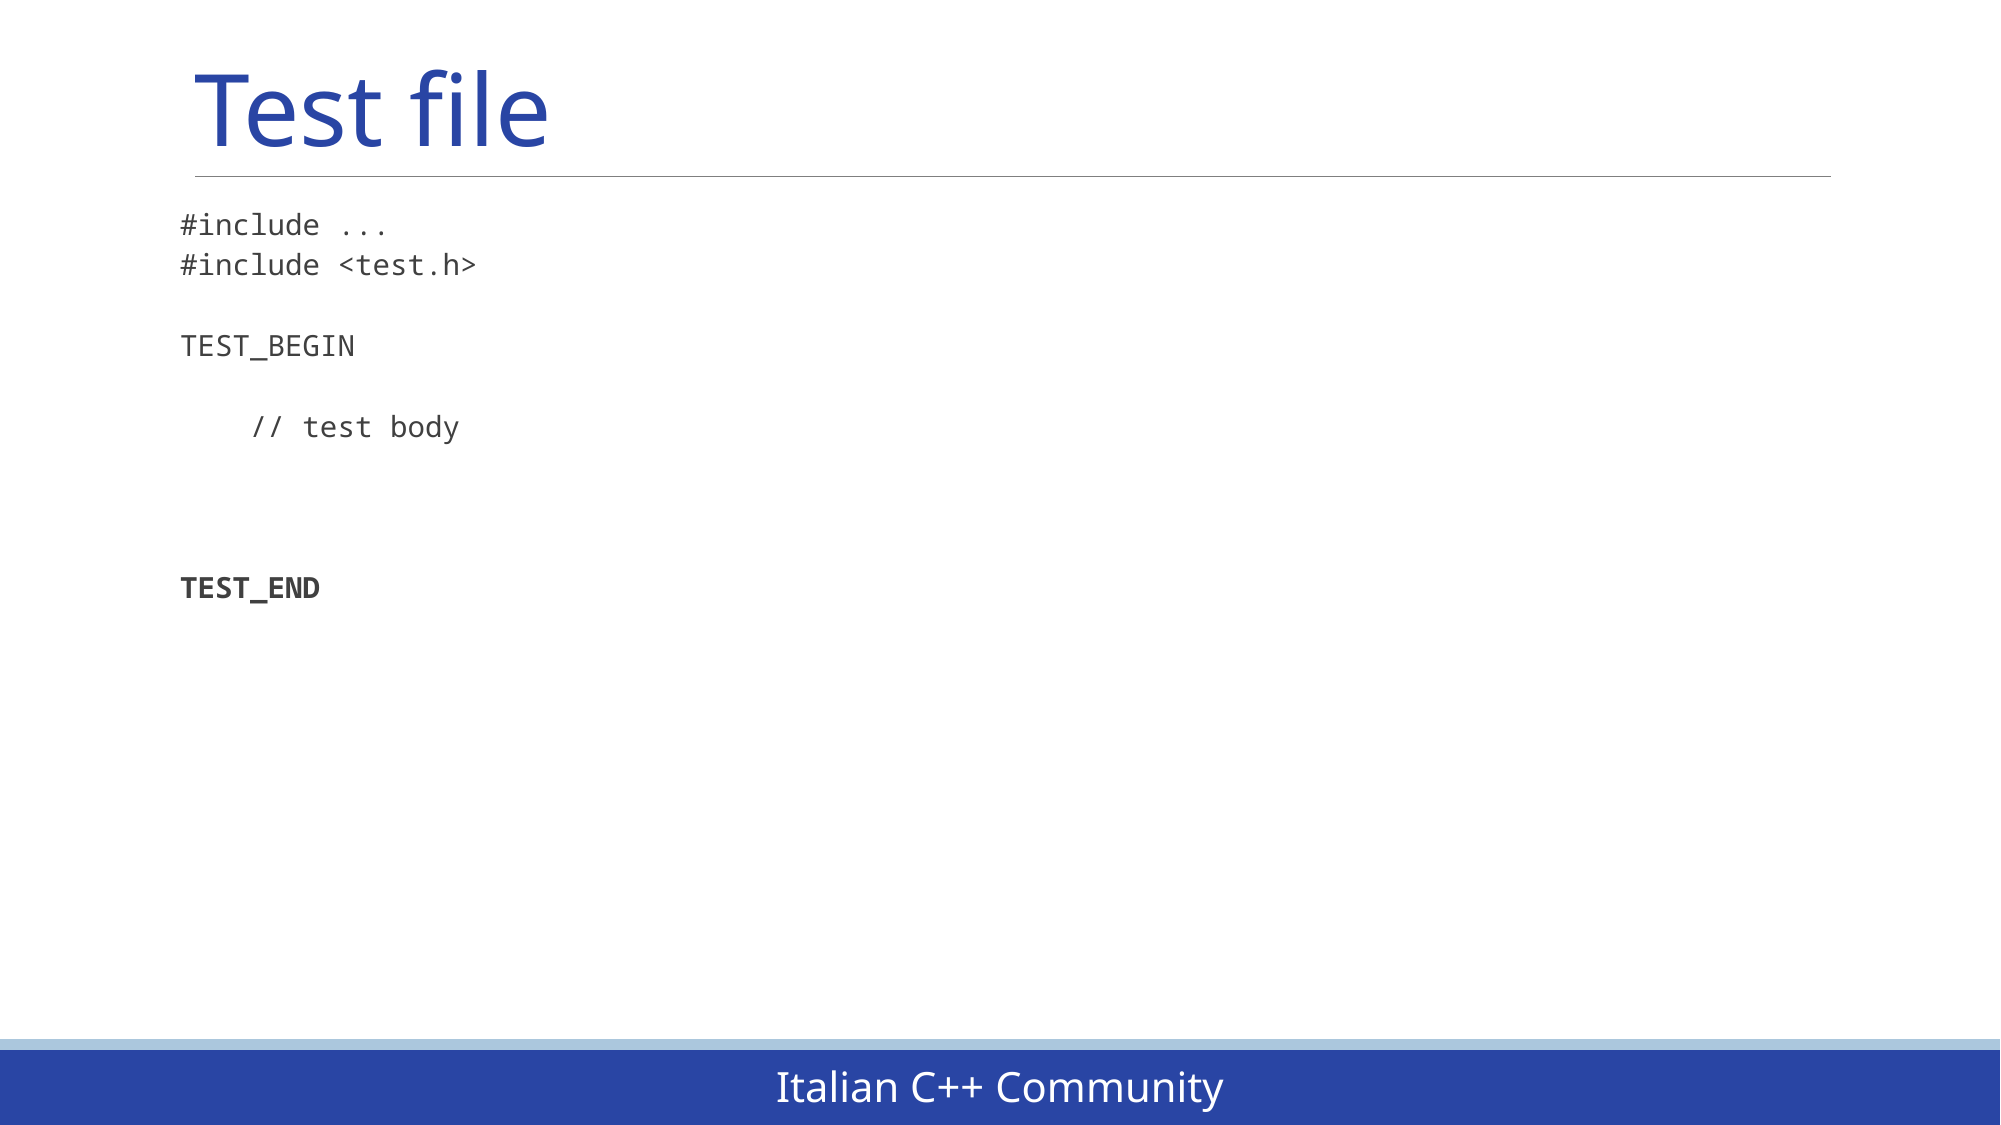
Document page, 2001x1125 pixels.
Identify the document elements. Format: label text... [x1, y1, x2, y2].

title Test file [179, 2, 1830, 175]
list #include ... #include <test.h> TEST_BEGIN // test body TEST_END [179, 202, 1830, 1011]
